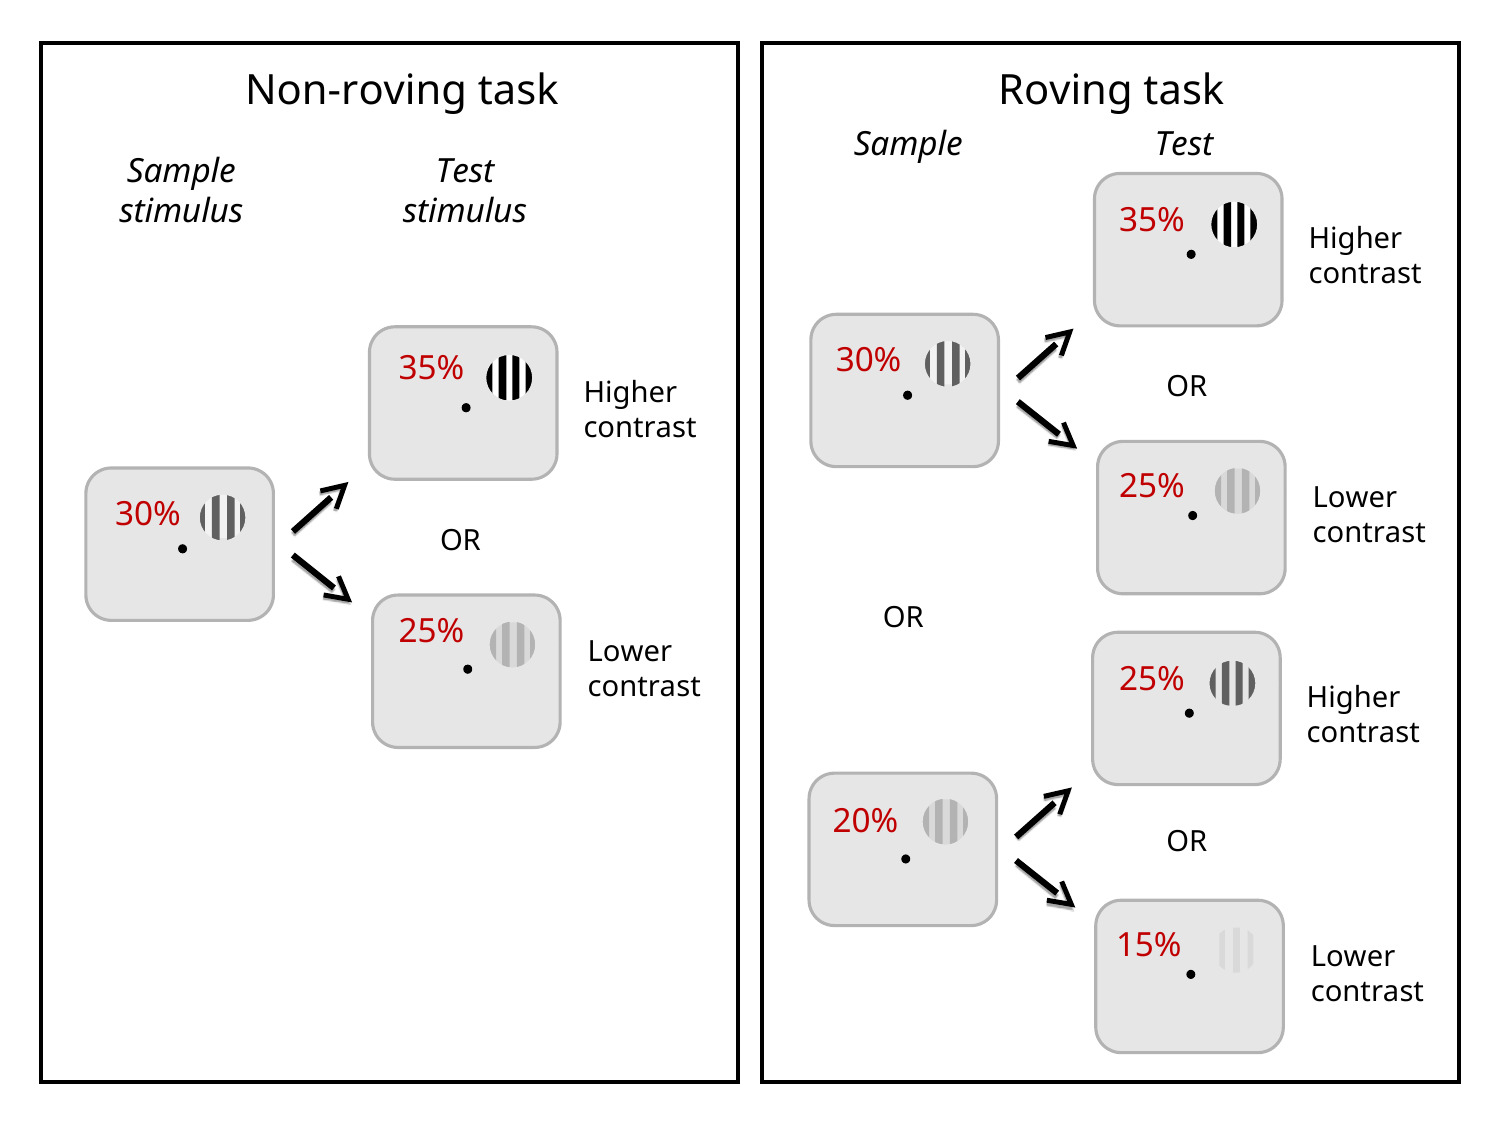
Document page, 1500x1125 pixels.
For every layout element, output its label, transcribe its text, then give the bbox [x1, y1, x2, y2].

text_box Test stimulus [388, 141, 542, 237]
text_box Sample stimulus [104, 141, 259, 237]
text_box Sample [838, 114, 978, 170]
text_box OR [868, 590, 942, 641]
text_box OR [1151, 814, 1226, 865]
text_box Roving task [983, 55, 1240, 121]
text_box 25% [1104, 649, 1200, 705]
text_box Higher contrast [1293, 211, 1437, 298]
text_box OR [1151, 360, 1226, 411]
text_box Higher contrast [568, 365, 712, 451]
text_box 30% [821, 330, 917, 386]
text_box 25% [384, 602, 480, 658]
text_box OR [425, 513, 500, 564]
text_box [761, 42, 1459, 1083]
text_box 35% [1104, 190, 1200, 246]
text_box 30% [100, 484, 196, 540]
text_box 35% [384, 338, 480, 395]
text_box [41, 42, 739, 1083]
text_box 20% [817, 791, 914, 847]
text_box Lower contrast [1296, 929, 1440, 1016]
text_box 25% [1104, 456, 1200, 512]
text_box Test [1139, 114, 1228, 170]
text_box Lower contrast [1297, 470, 1441, 557]
text_box Non-roving task [230, 55, 574, 121]
text_box Higher contrast [1291, 670, 1435, 756]
text_box Lower contrast [572, 624, 716, 710]
text_box 15% [1101, 915, 1197, 971]
